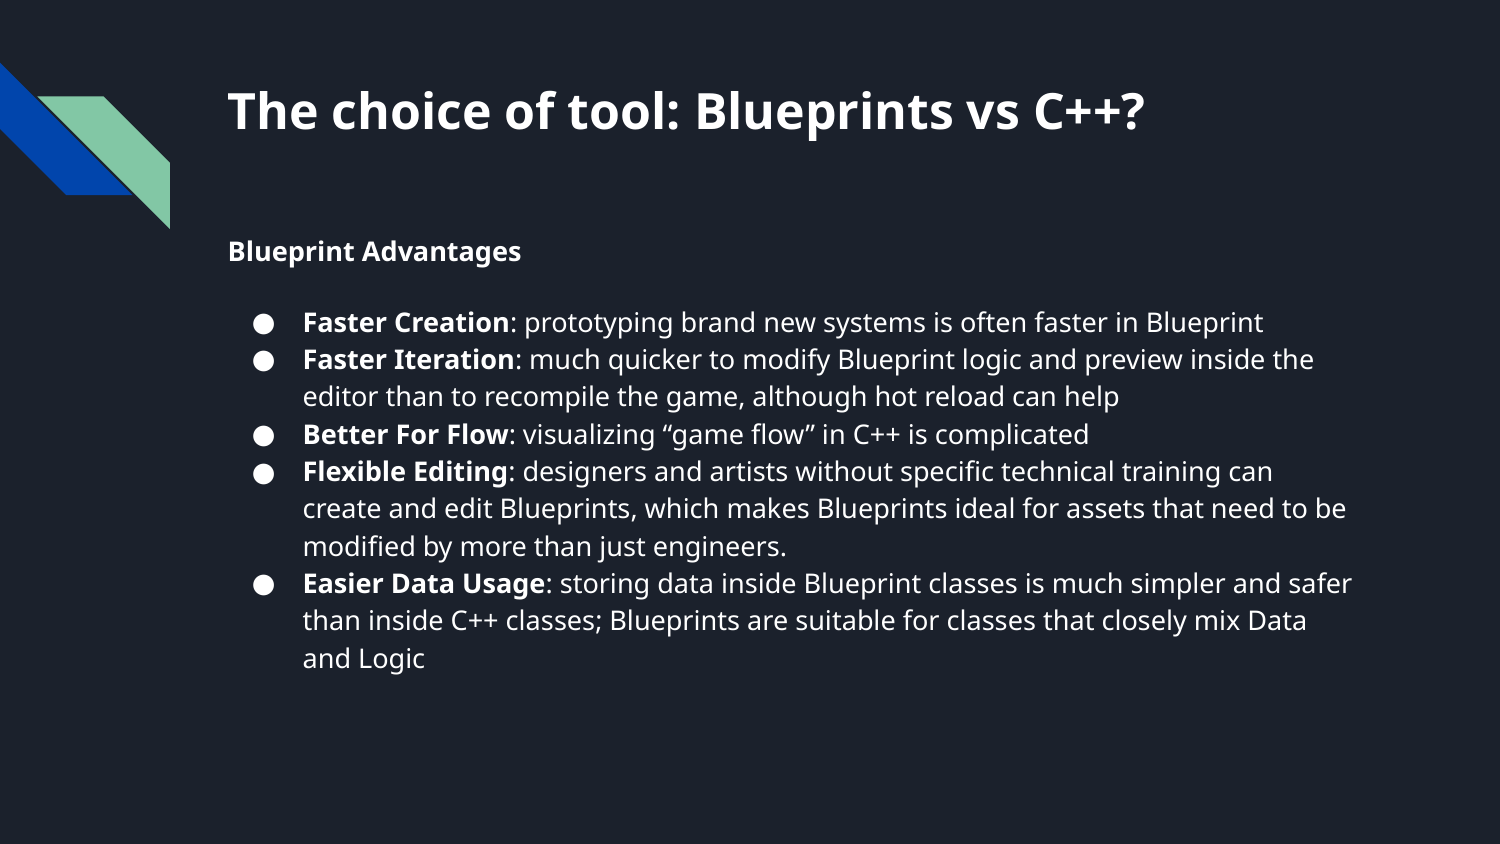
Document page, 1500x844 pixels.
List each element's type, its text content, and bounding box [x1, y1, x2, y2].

text_box Blueprint Advantages Faster Creation: prototyping brand new systems is often faster in Blueprint Faster Iteration: much quicker to modify Blueprint logic and preview inside the editor than to recompile the game, although hot reload can help Better For Flow: visualizing “game flow” in C++ is complicated Flexible Editing: designers and artists without specific technical training can create and edit Blueprints, which makes Blueprints ideal for assets that need to be modified by more than just engineers. Easier Data Usage: storing data inside Blueprint classes is much simpler and safer than inside C++ classes; Blueprints are suitable for classes that closely mix Data and Logic [212, 214, 1368, 735]
text_box The choice of tool: Blueprints vs C++? [212, 64, 1368, 214]
